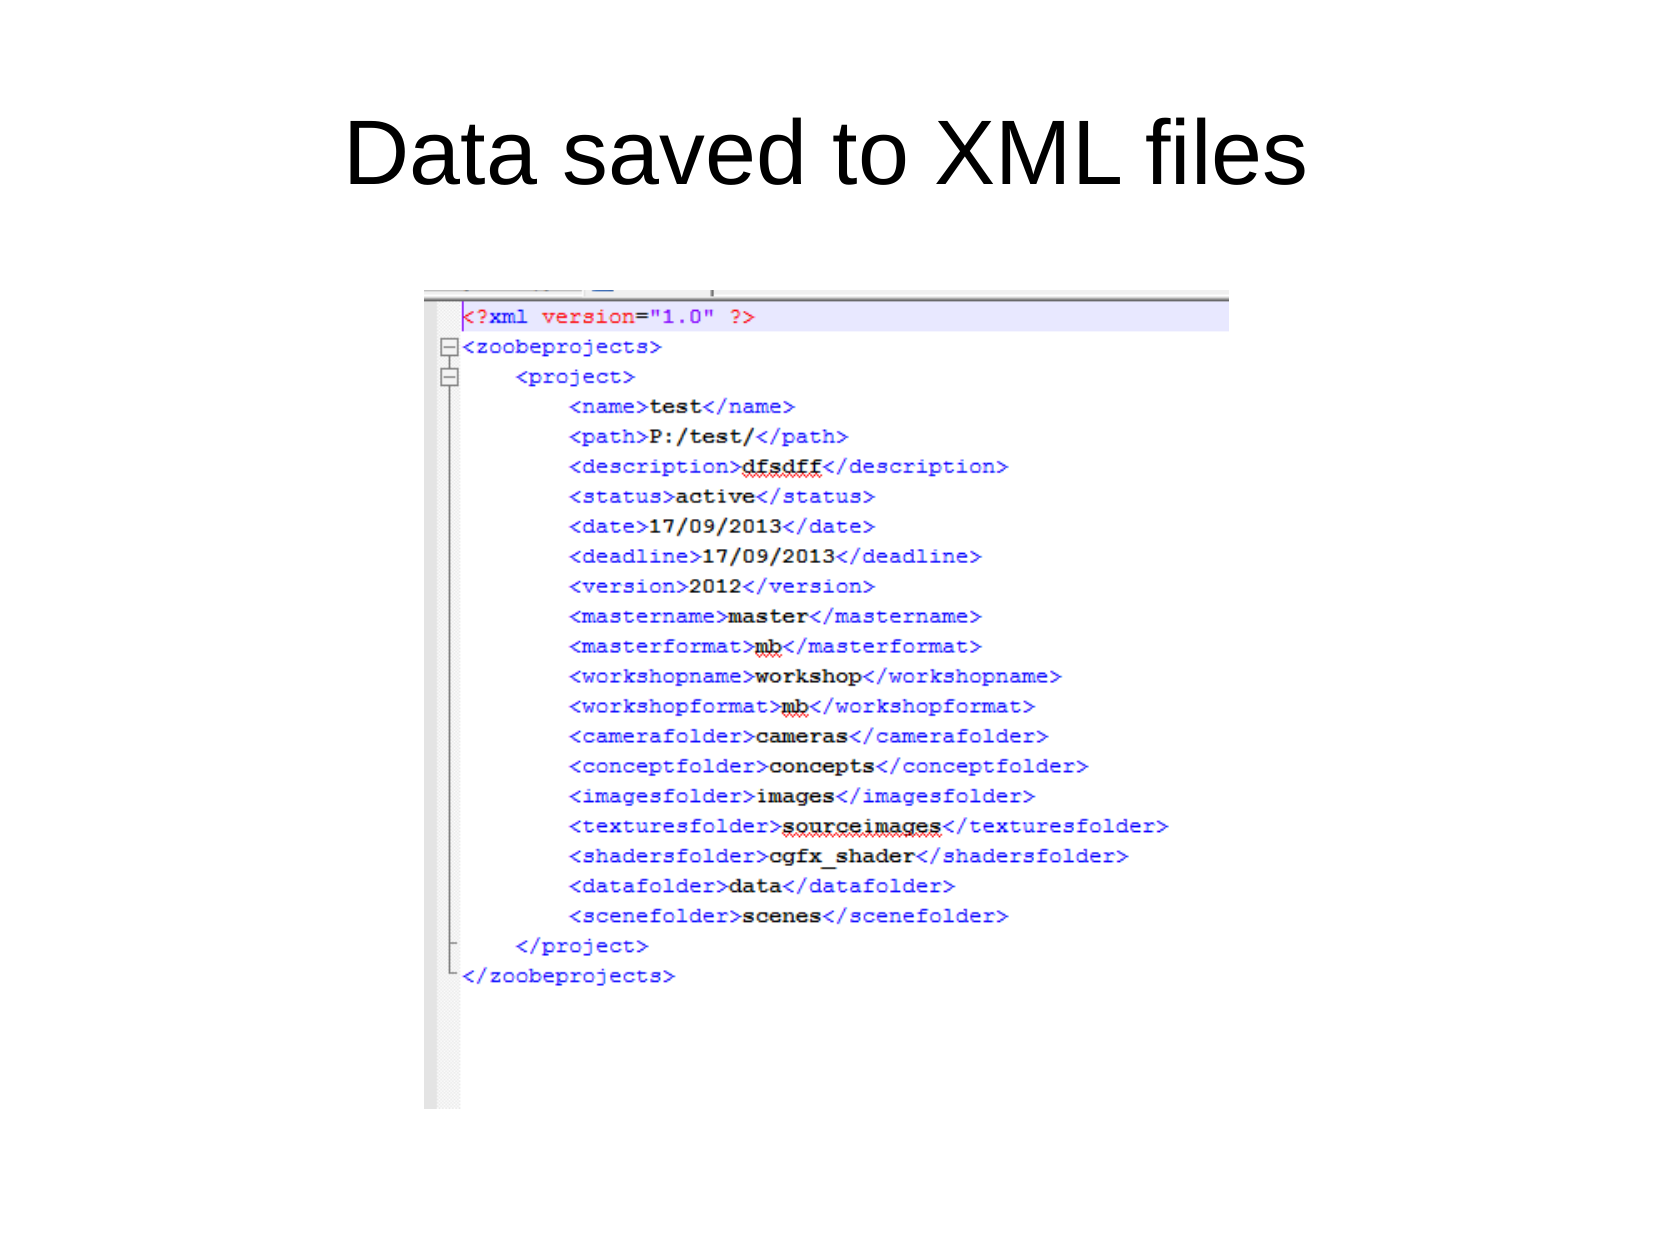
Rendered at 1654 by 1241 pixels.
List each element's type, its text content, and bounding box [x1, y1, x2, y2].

picture [424, 290, 1229, 1109]
title Data saved to XML files [82, 49, 1571, 257]
